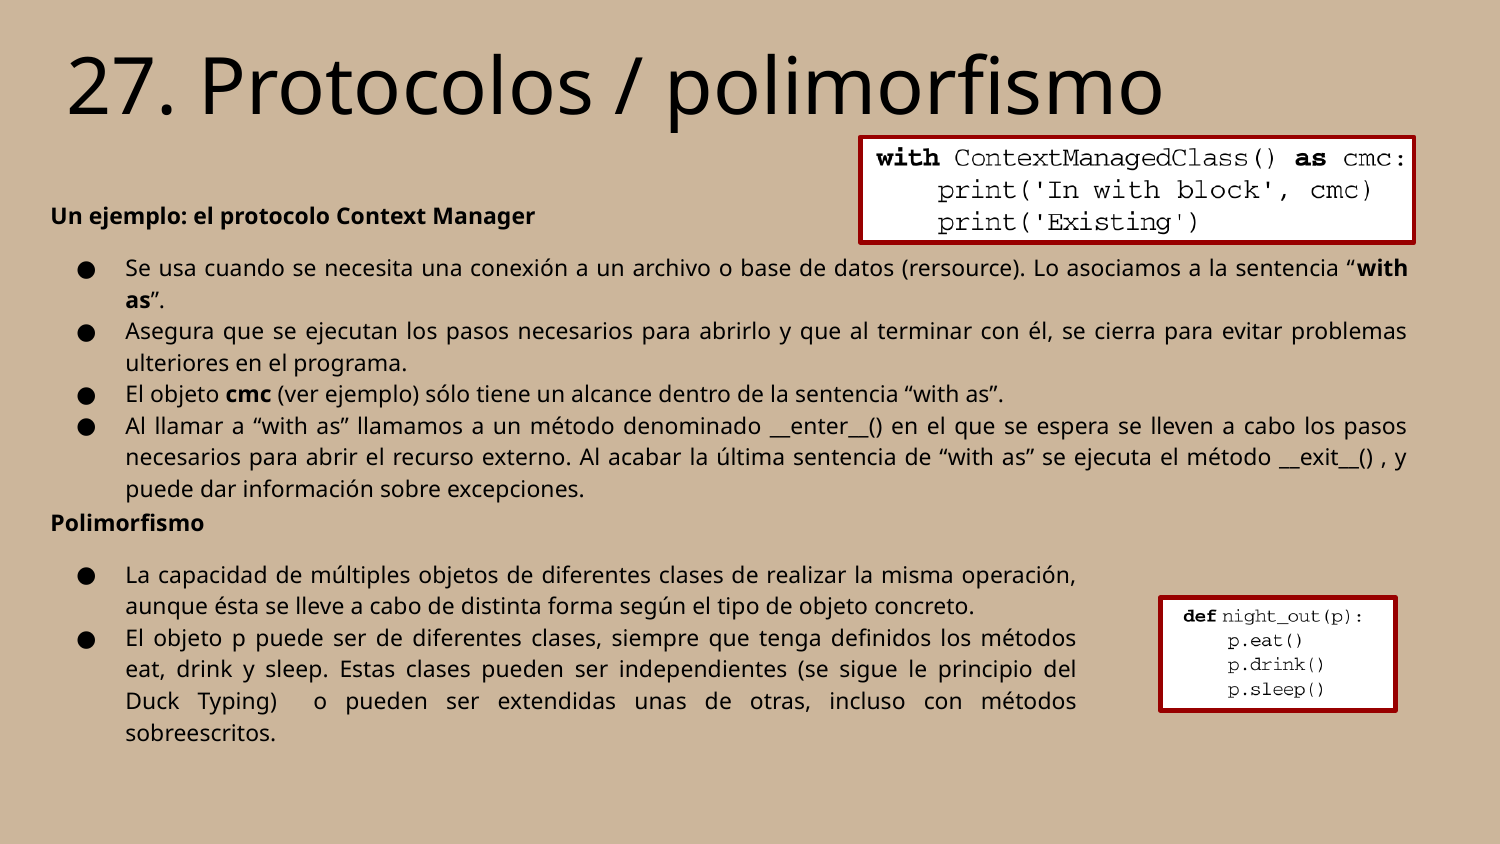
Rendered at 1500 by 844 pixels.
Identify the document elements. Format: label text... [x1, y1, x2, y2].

picture [1162, 600, 1394, 709]
text_box Polimorfismo La capacidad de múltiples objetos de diferentes clases de realizar la misma operación, aunque ésta se lleve a cabo de distinta forma según el tipo de objeto concreto. El objeto p puede ser de diferentes clases, siempre que tenga definidos los métodos eat, drink y sleep. Estas clases pueden ser independientes (se sigue le principio del Duck Typing) o pueden ser extendidas unas de otras, incluso con métodos sobreescritos. [35, 444, 1093, 805]
title 27. Protocolos / polimorfismo [51, 51, 1449, 146]
text_box Un ejemplo: el protocolo Context Manager Se usa cuando se necesita una conexión a un archivo o base de datos (rersource). Lo asociamos a la sentencia “with as”. Asegura que se ejecutan los pasos necesarios para abrirlo y que al terminar con él, se cierra para evitar problemas ulteriores en el programa. El objeto cmc (ver ejemplo) sólo tiene un alcance dentro de la sentencia “with as”. Al llamar a “with as” llamamos a un método denominado __enter__() en el que se espera se lleven a cabo los pasos necesarios para abrir el recurso externo. Al acabar la última sentencia de “with as” se ejecuta el método __exit__() , y puede dar información sobre excepciones. [35, 195, 1424, 504]
picture [862, 139, 1412, 241]
